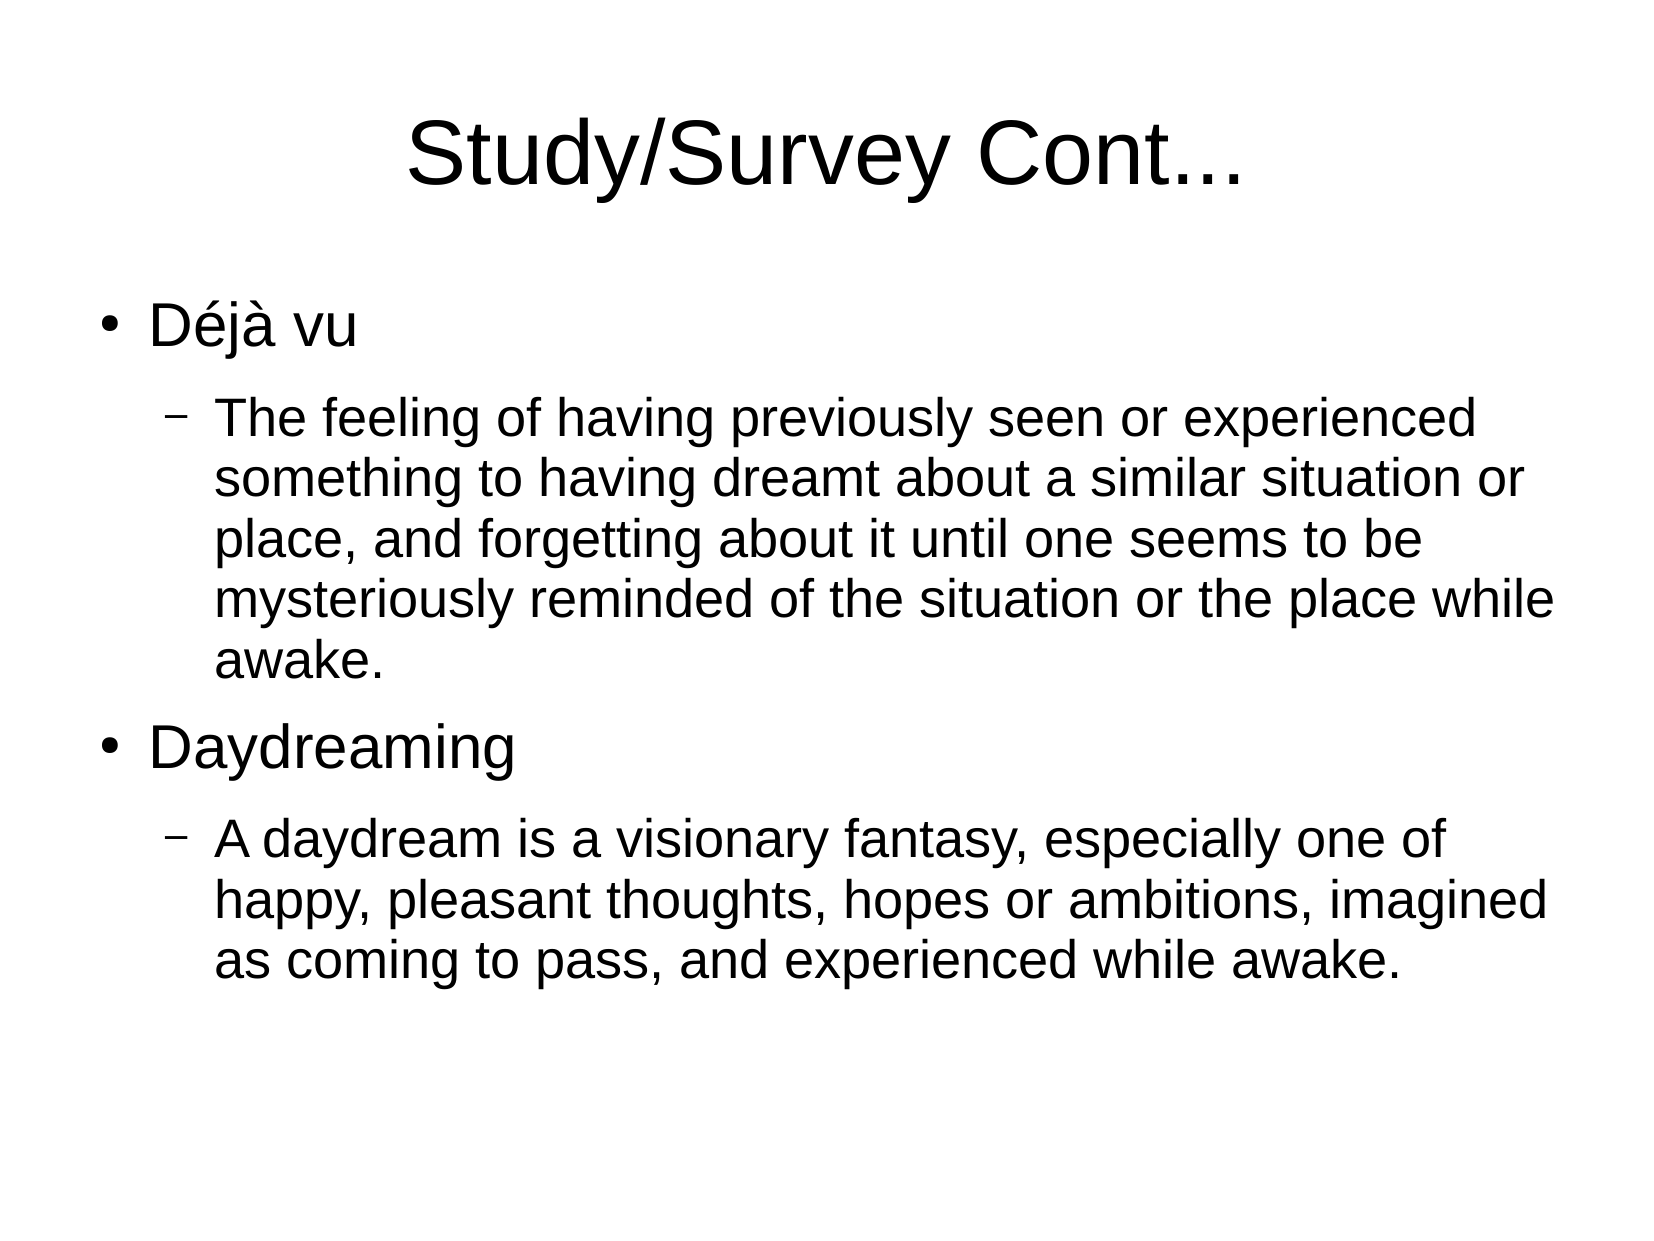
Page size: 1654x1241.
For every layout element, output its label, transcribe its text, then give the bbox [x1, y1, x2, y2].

list Déjà vu The feeling of having previously seen or experienced something to having dreamt about a similar situation or place, and forgetting about it until one seems to be mysteriously reminded of the situation or the place while awake. Daydreaming A daydream is a visionary fantasy, especially one of happy, pleasant thoughts, hopes or ambitions, imagined as coming to pass, and experienced while awake. [82, 290, 1571, 1010]
title Study/Survey Cont... [82, 49, 1571, 257]
